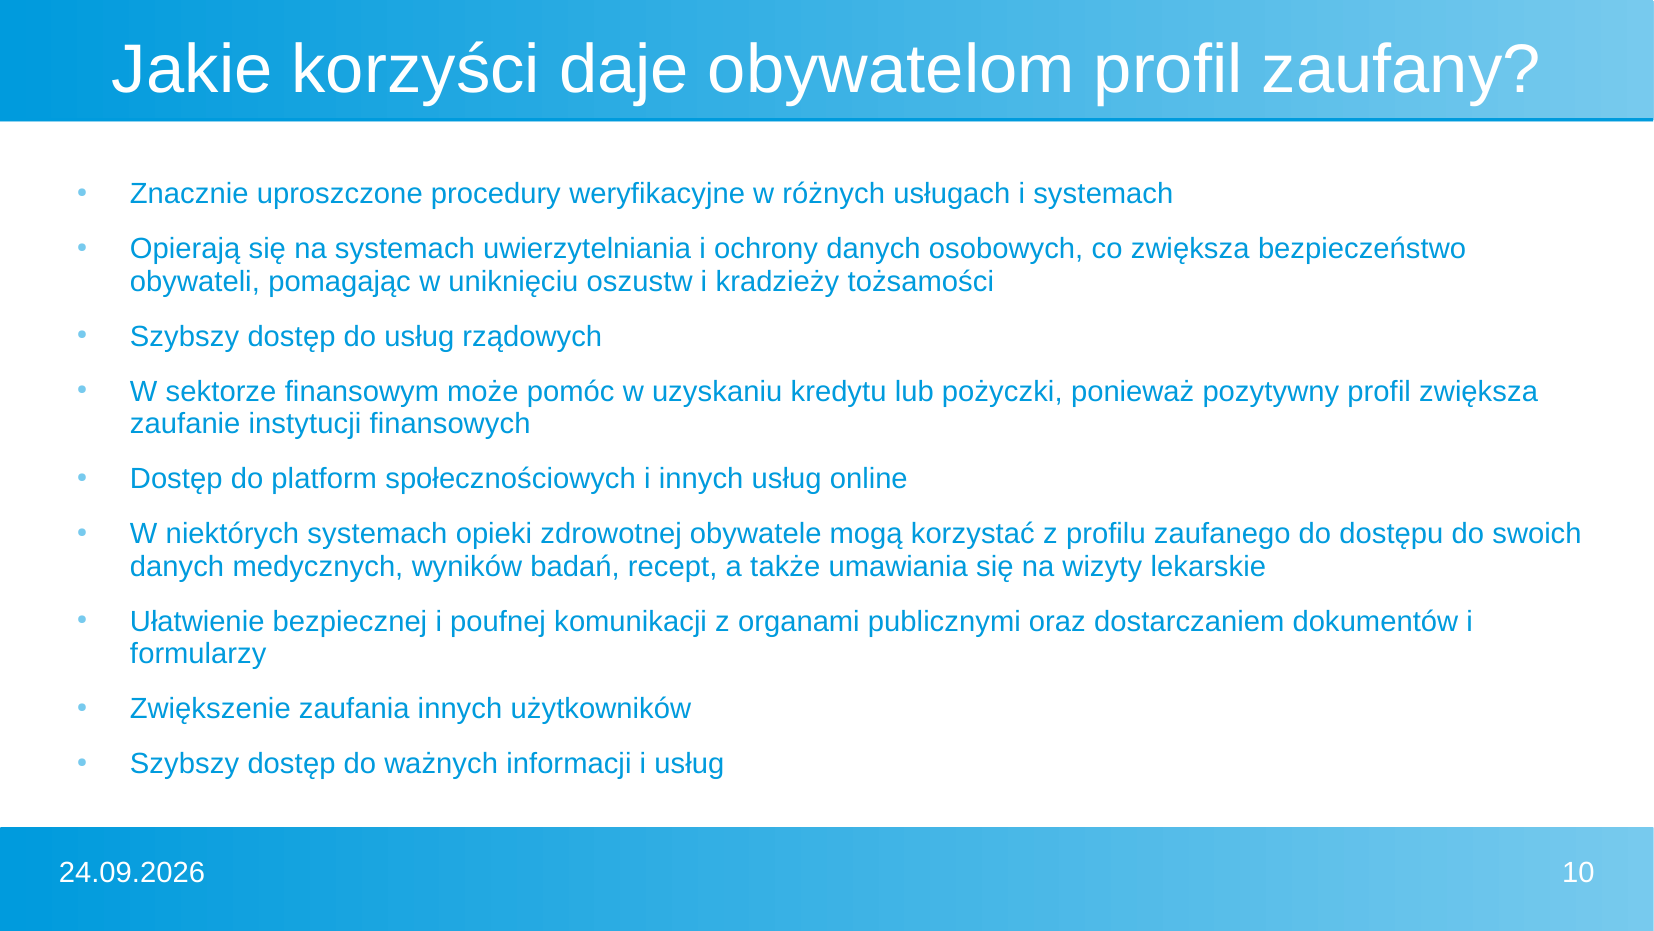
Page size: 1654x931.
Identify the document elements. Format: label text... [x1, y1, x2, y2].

list Znacznie uproszczone procedury weryfikacyjne w różnych usługach i systemach Opierają się na systemach uwierzytelniania i ochrony danych osobowych, co zwiększa bezpieczeństwo obywateli, pomagając w uniknięciu oszustw i kradzieży tożsamości Szybszy dostęp do usług rządowych W sektorze finansowym może pomóc w uzyskaniu kredytu lub pożyczki, ponieważ pozytywny profil zwiększa zaufanie instytucji finansowych Dostęp do platform społecznościowych i innych usług online W niektórych systemach opieki zdrowotnej obywatele mogą korzystać z profilu zaufanego do dostępu do swoich danych medycznych, wyników badań, recept, a także umawiania się na wizyty lekarskie Ułatwienie bezpiecznej i poufnej komunikacji z organami publicznymi oraz dostarczaniem dokumentów i formularzy Zwiększenie zaufania innych użytkowników Szybszy dostęp do ważnych informacji i usług [59, 177, 1595, 768]
title Jakie korzyści daje obywatelom profil zaufany? [59, 29, 1595, 108]
